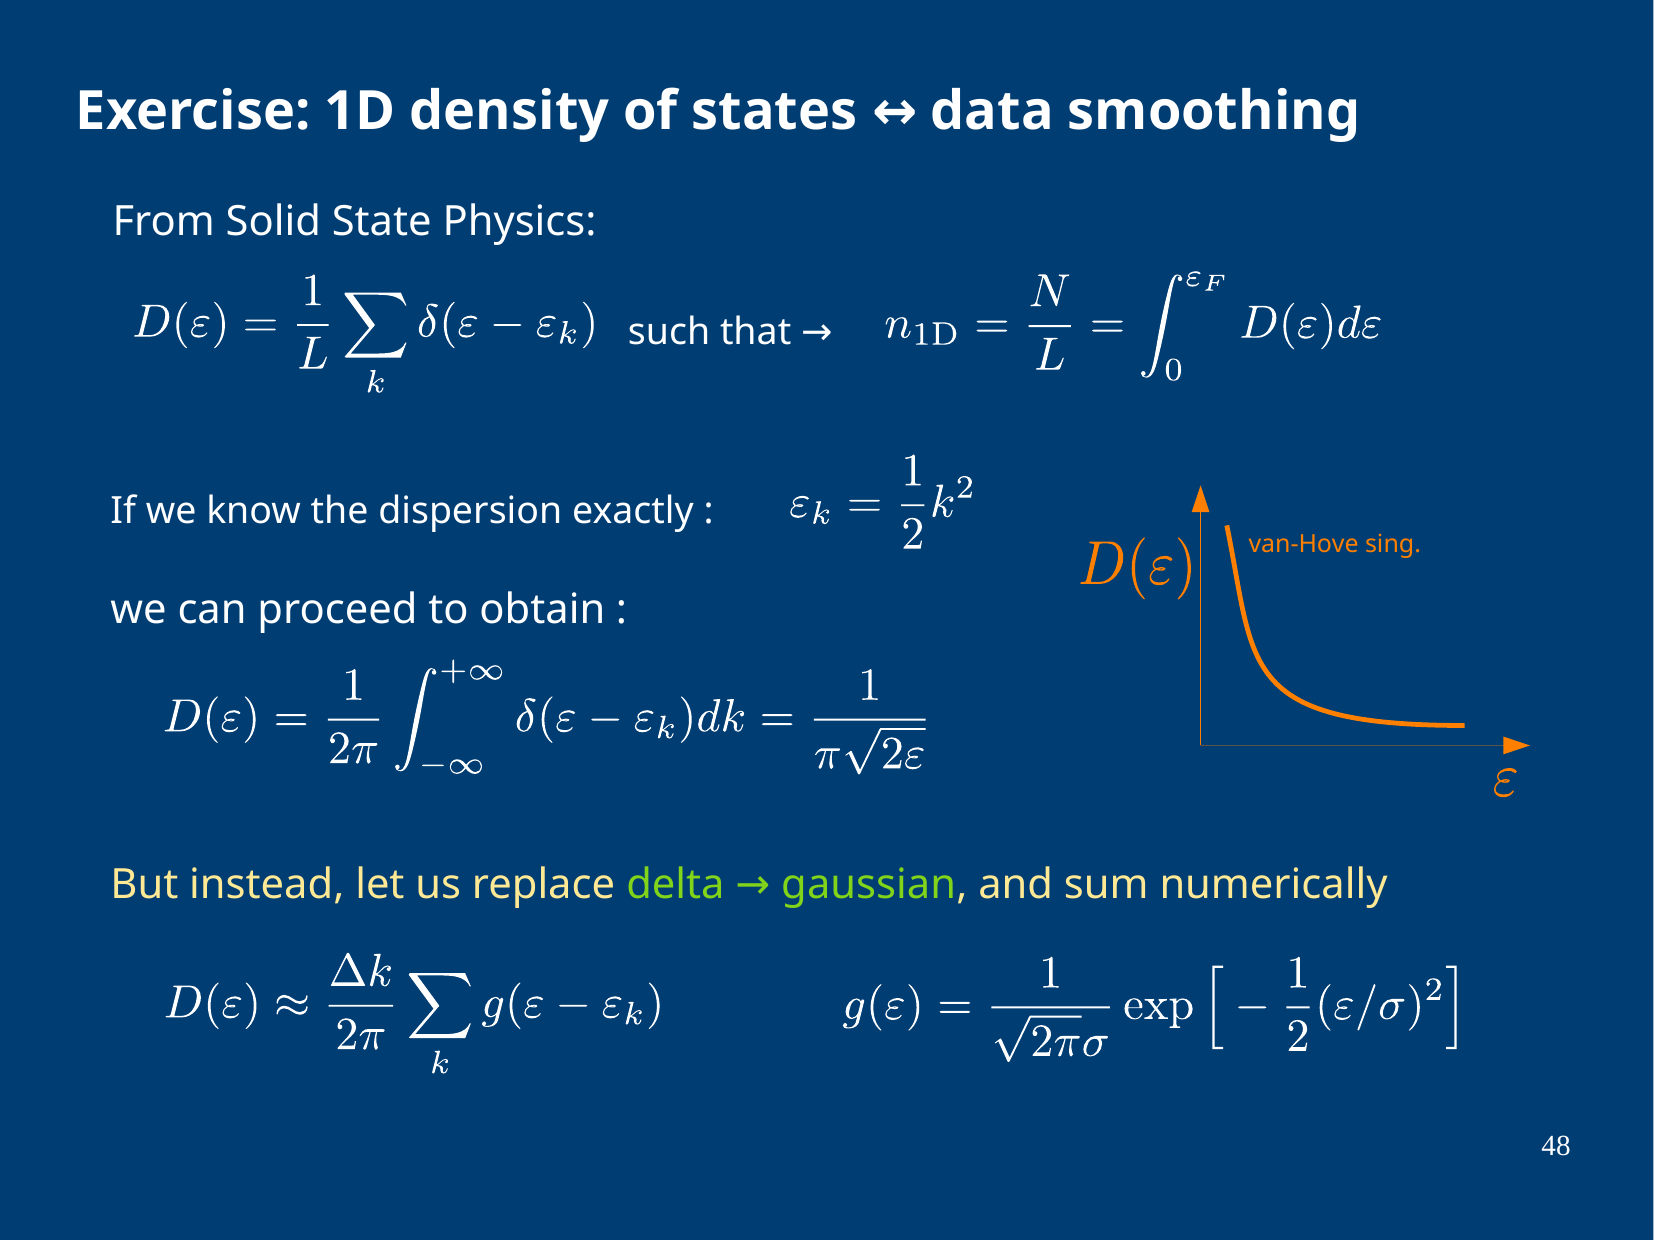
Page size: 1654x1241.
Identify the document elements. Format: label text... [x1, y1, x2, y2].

picture [884, 271, 1381, 381]
text_box If we know the dispersion exactly : [95, 476, 780, 552]
text_box we can proceed to obtain : [95, 571, 781, 652]
text_box Exercise: 1D density of states ↔ data smoothing [60, 64, 1576, 167]
picture [1492, 767, 1517, 798]
picture [130, 272, 596, 395]
picture [160, 657, 928, 777]
picture [163, 952, 660, 1074]
picture [840, 954, 1459, 1064]
picture [1075, 535, 1194, 602]
text_box such that → [613, 297, 977, 373]
text_box But instead, let us replace delta → gaussian, and sum numerically [95, 846, 1575, 928]
text_box From Solid State Physics: [97, 183, 857, 260]
picture [789, 454, 972, 549]
text_box van-Hove sing. [1233, 518, 1528, 576]
